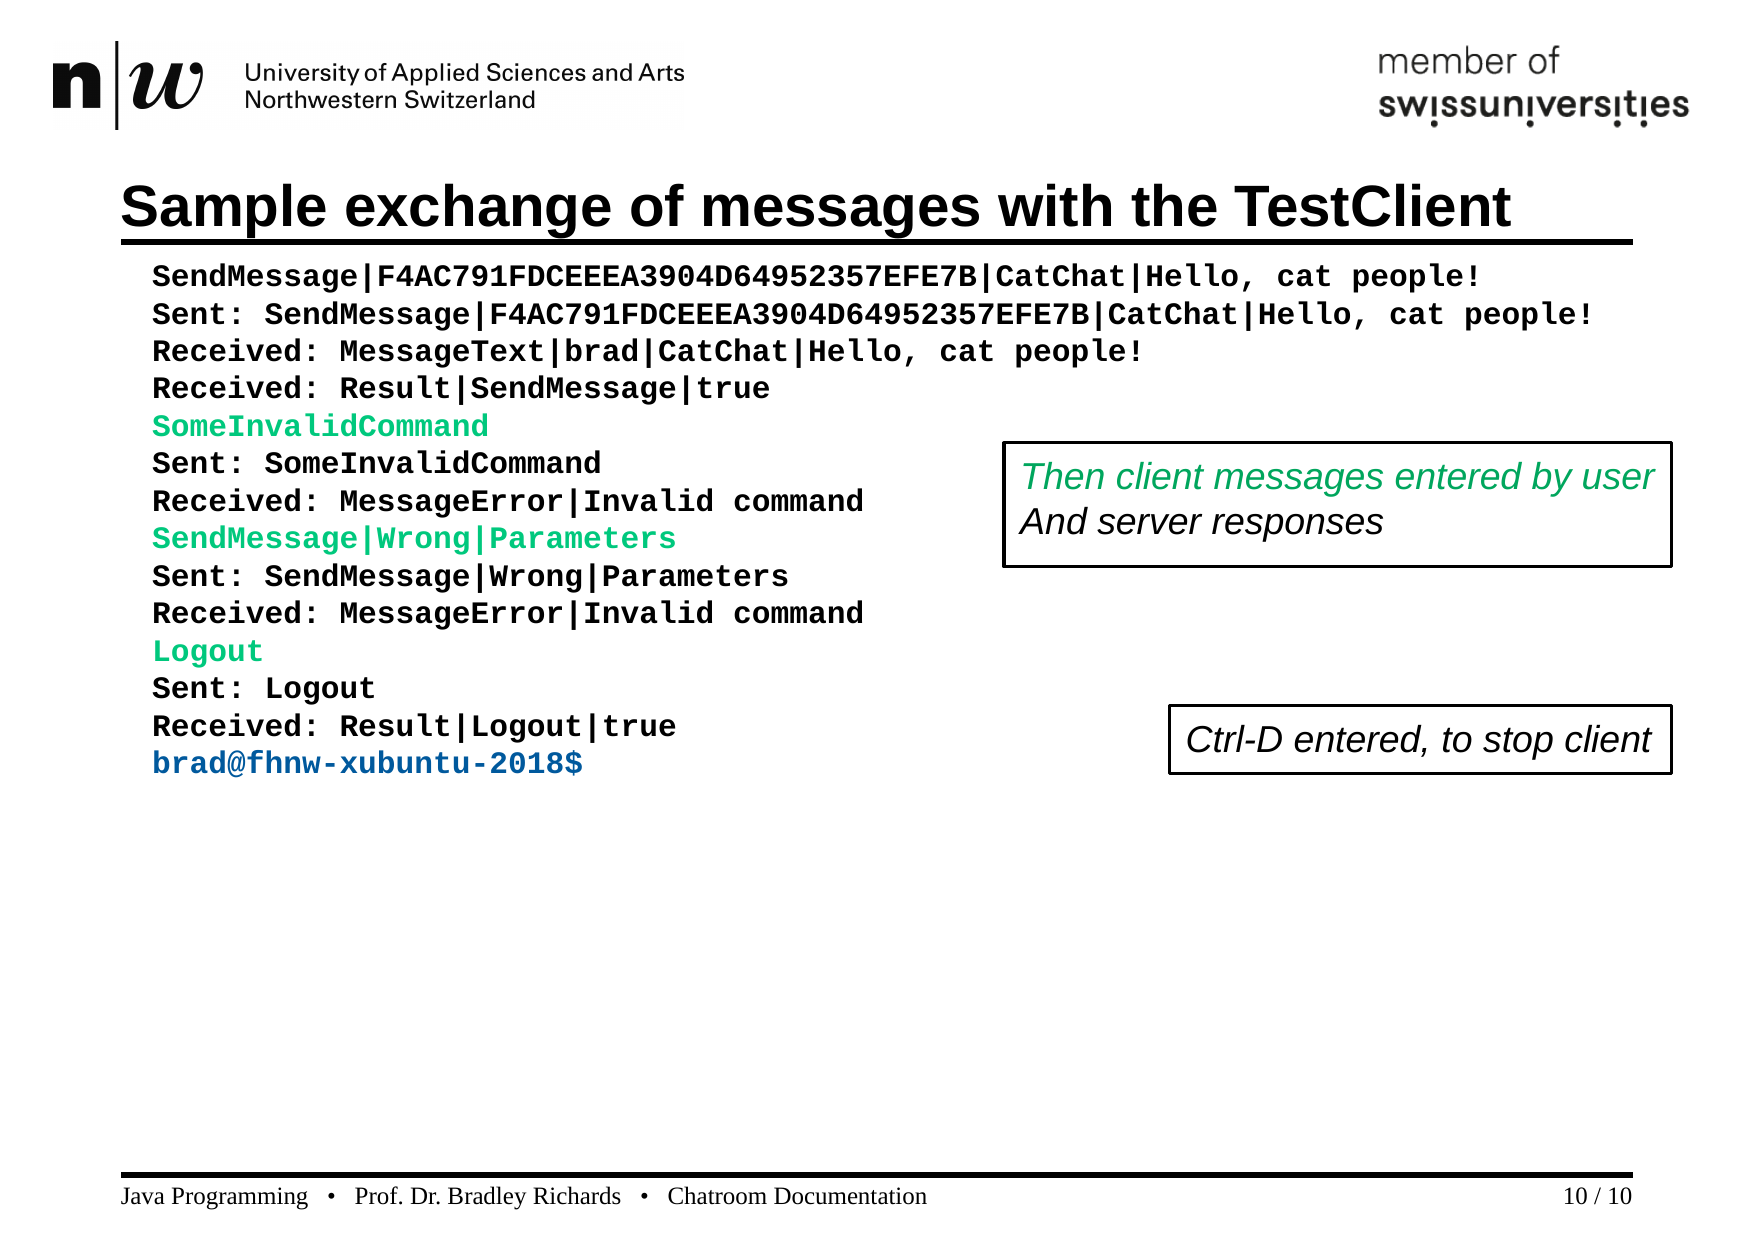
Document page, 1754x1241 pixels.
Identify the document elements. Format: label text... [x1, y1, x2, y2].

title Sample exchange of messages with the TestClient [120, 173, 1633, 239]
picture [1376, 41, 1692, 130]
text_box SendMessage|F4AC791FDCEEEA3904D64952357EFE7B|CatChat|Hello, cat people! Sent: SendMessage|F4AC791FDCEEEA3904D64952357EFE7B|CatChat|Hello, cat people! Received: MessageText|brad|CatChat|Hello, cat people! Received: Result|SendMessage|true SomeInvalidCommand Sent: SomeInvalidCommand Received: MessageError|Invalid command SendMessage|Wrong|Parameters Sent: SendMessage|Wrong|Parameters Received: MessageError|Invalid command Logout Sent: Logout Received: Result|Logout|true brad@fhnw-xubuntu-2018$ [137, 248, 1633, 1176]
text_box Then client messages entered by user And server responses [1003, 442, 1672, 567]
text_box Ctrl-D entered, to stop client [1169, 705, 1672, 774]
picture [53, 41, 684, 130]
